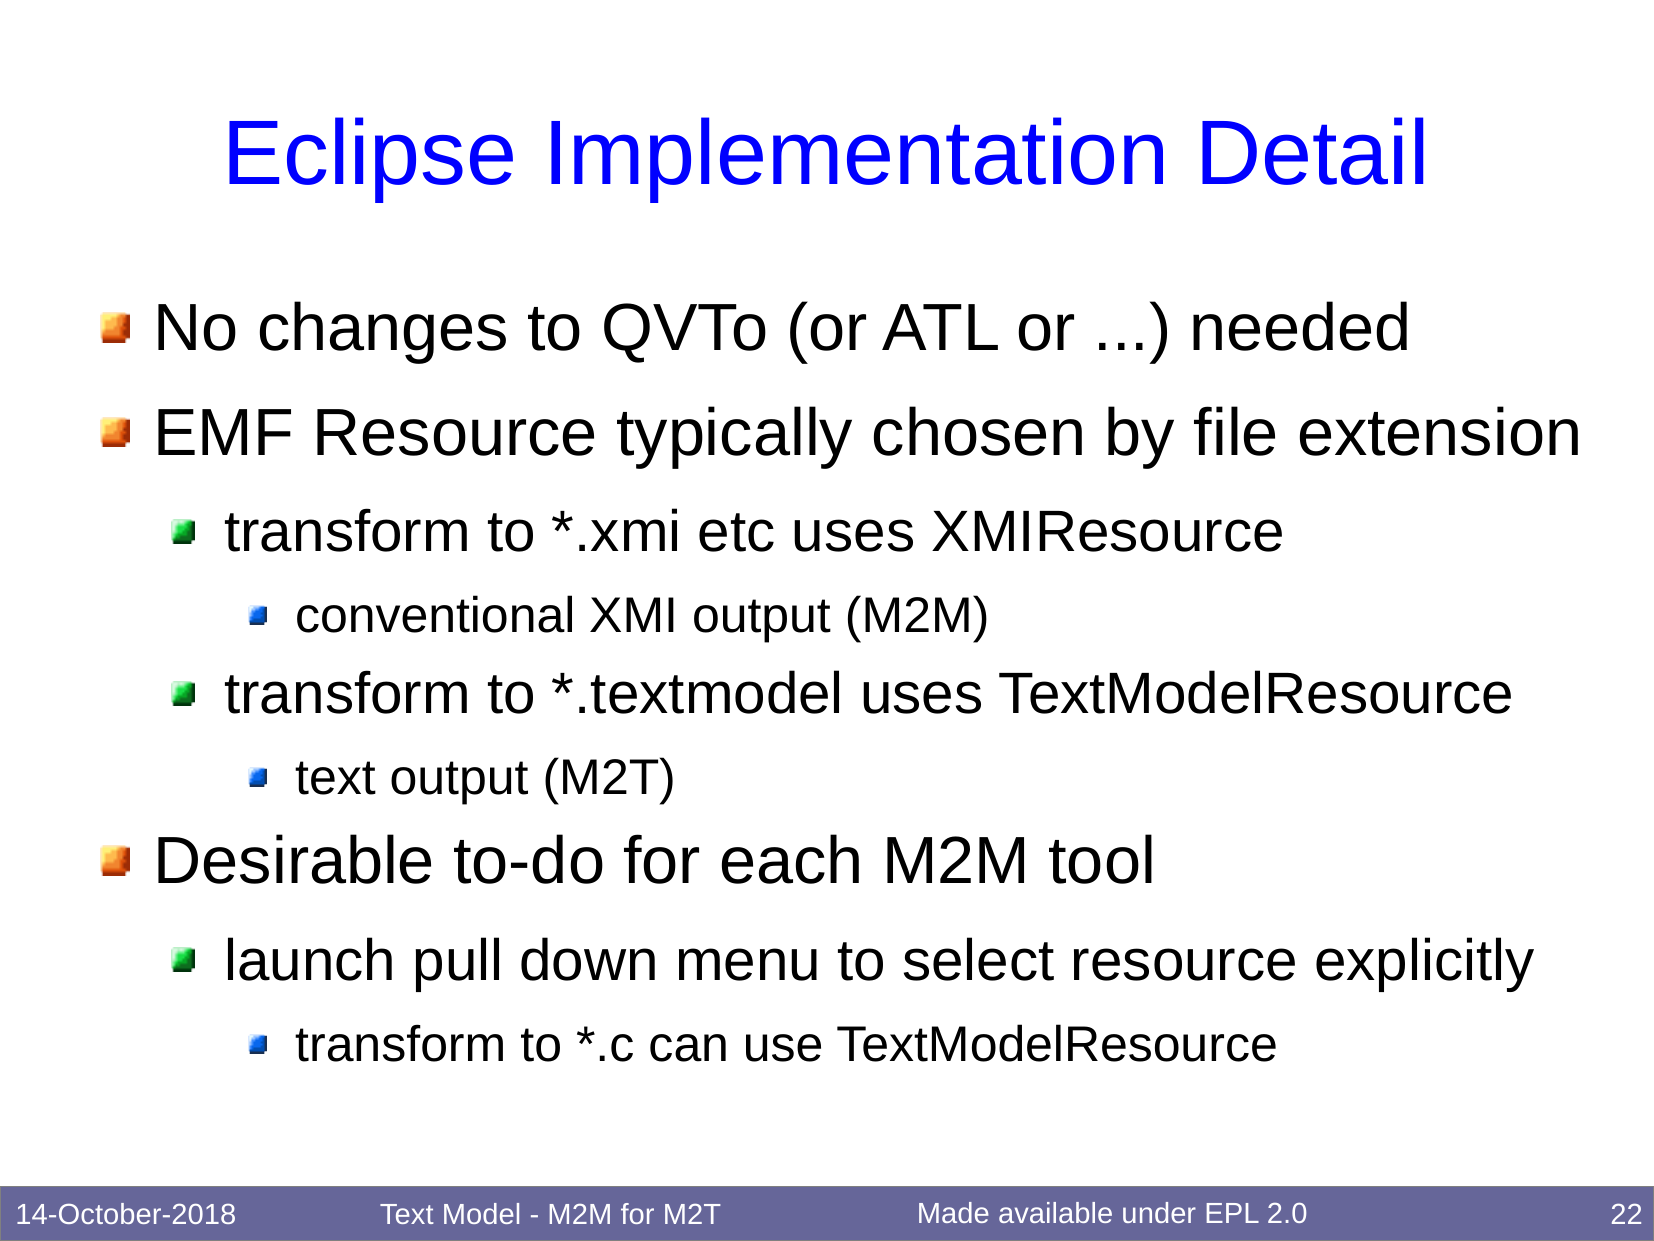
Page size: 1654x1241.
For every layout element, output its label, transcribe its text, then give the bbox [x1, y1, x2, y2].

list No changes to QVTo (or ATL or ...) needed EMF Resource typically chosen by file extension transform to *.xmi etc uses XMIResource conventional XMI output (M2M) transform to *.textmodel uses TextModelResource text output (M2T) Desirable to-do for each M2M tool launch pull down menu to select resource explicitly transform to *.c can use TextModelResource [82, 290, 1627, 1109]
title Eclipse Implementation Detail [82, 49, 1571, 257]
